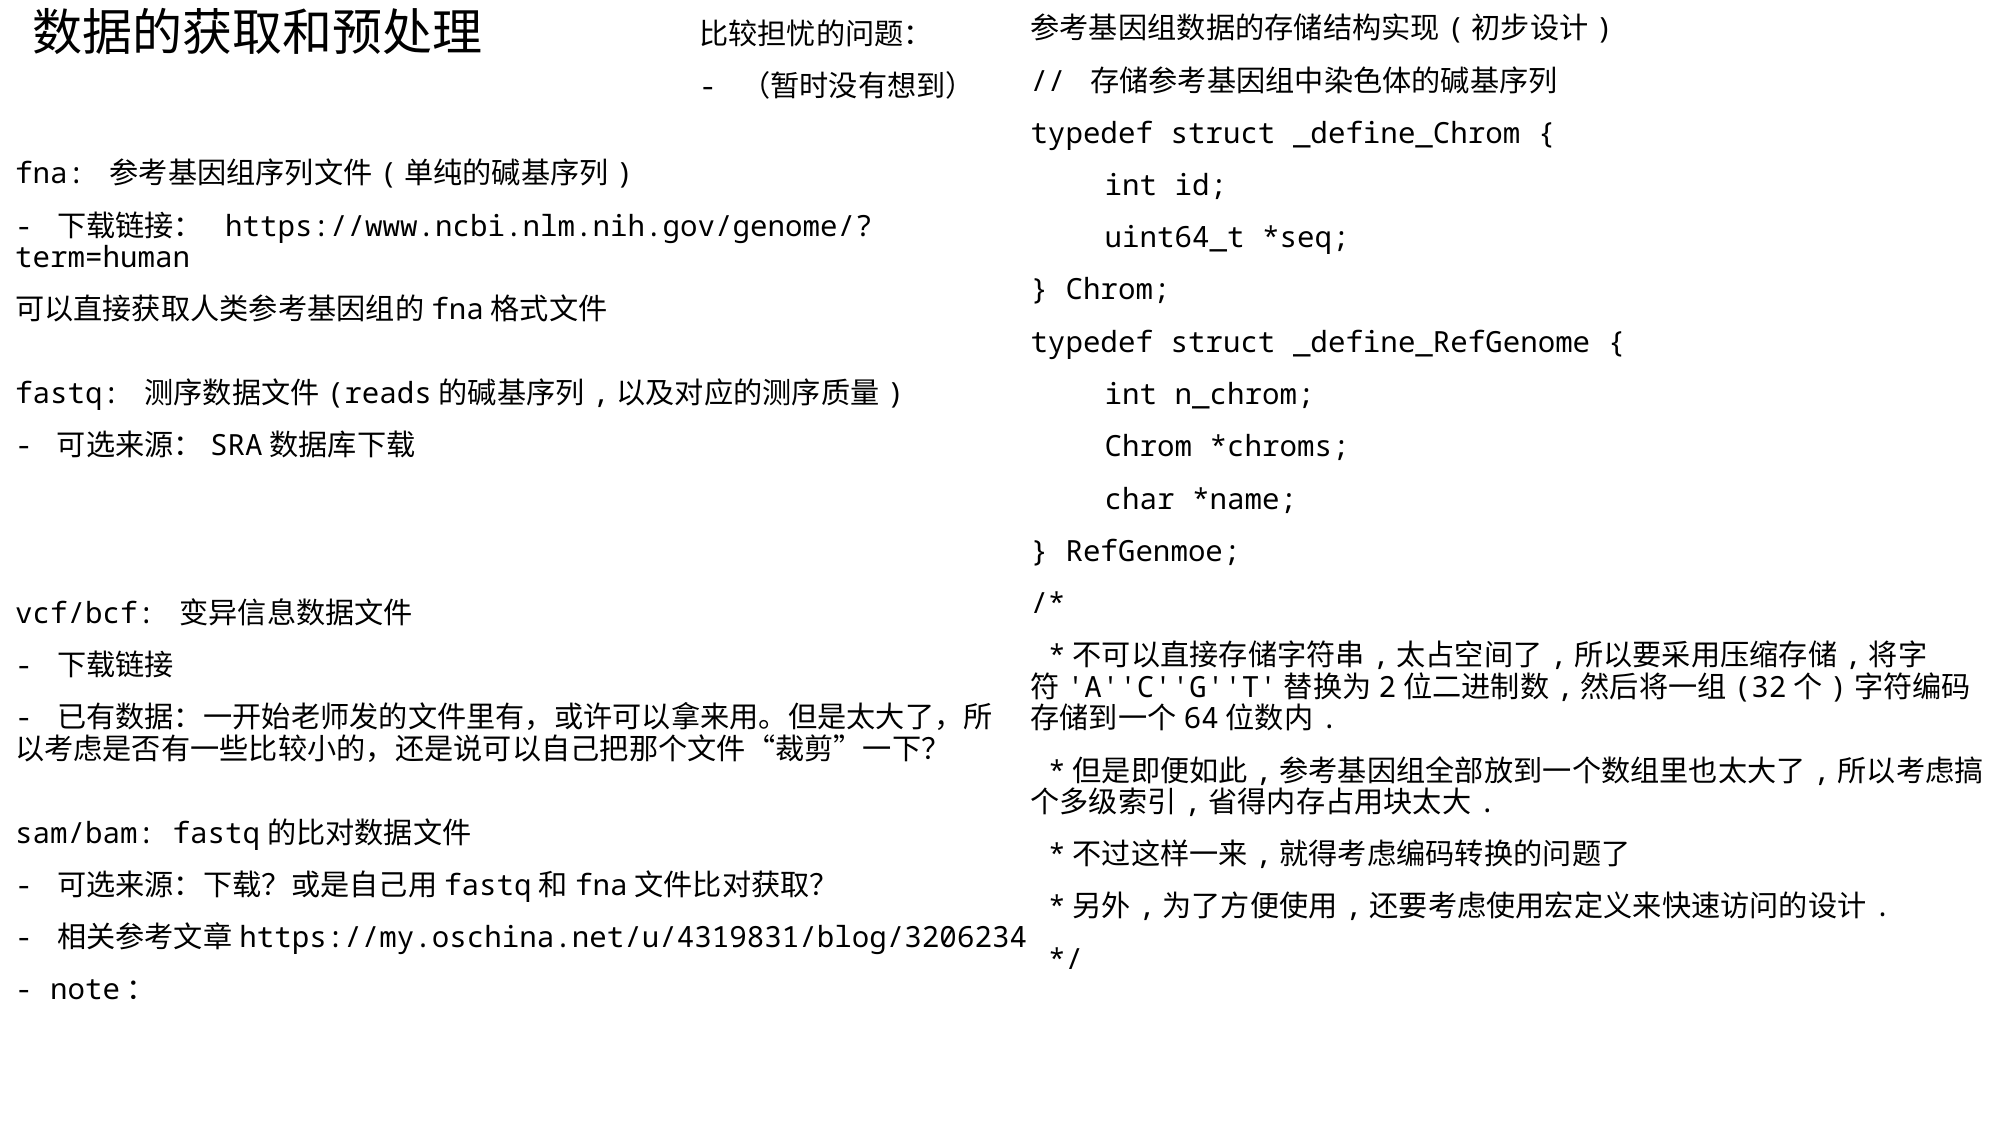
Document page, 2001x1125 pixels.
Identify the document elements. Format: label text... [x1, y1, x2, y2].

text_box fastq: 测序数据文件(reads的碱基序列,以及对应的测序质量) - 可选来源：SRA数据库下载 [0, 371, 1015, 470]
text_box 参考基因组数据的存储结构实现(初步设计) // 存储参考基因组中染色体的碱基序列 typedef struct _define_Chrom { int id; uint64_t *seq; } Chrom; typedef struct _define_RefGenome { int n_chrom; Chrom *chroms; char *name; } RefGenmoe; /* *不可以直接存储字符串,太占空间了,所以要采用压缩存储,将字符'A''C''G''T'替换为2位二进制数,然后将一组(32个)字符编码存储到一个64位数内. *但是即便如此,参考基因组全部放到一个数组里也太大了,所以考虑搞个多级索引,省得内存占用块太大. *不过这样一来,就得考虑编码转换的问题了 *另外,为了方便使用,还要考虑使用宏定义来快速访问的设计. */ [1015, 6, 2000, 1036]
text_box 比较担忧的问题： - （暂时没有想到） [684, 11, 1015, 111]
text_box fna: 参考基因组序列文件(单纯的碱基序列) - 下载链接： https://www.ncbi.nlm.nih.gov/genome/?term=human 可以直接获取人类参考基因组的fna格式文件 [0, 151, 1015, 334]
subtitle 数据的获取和预处理 [0, 0, 516, 78]
text_box vcf/bcf: 变异信息数据文件 - 下载链接 - 已有数据：一开始老师发的文件里有，或许可以拿来用。但是太大了，所以考虑是否有一些比较小的，还是说可以自己把那个文件“裁剪”一下？ [0, 590, 1010, 774]
text_box sam/bam: fastq的比对数据文件 - 可选来源：下载？或是自己用fastq和fna文件比对获取？ - 相关参考文章https://my.oschina.net/u/4319831/blog/3206234 - note： [0, 810, 1015, 1014]
